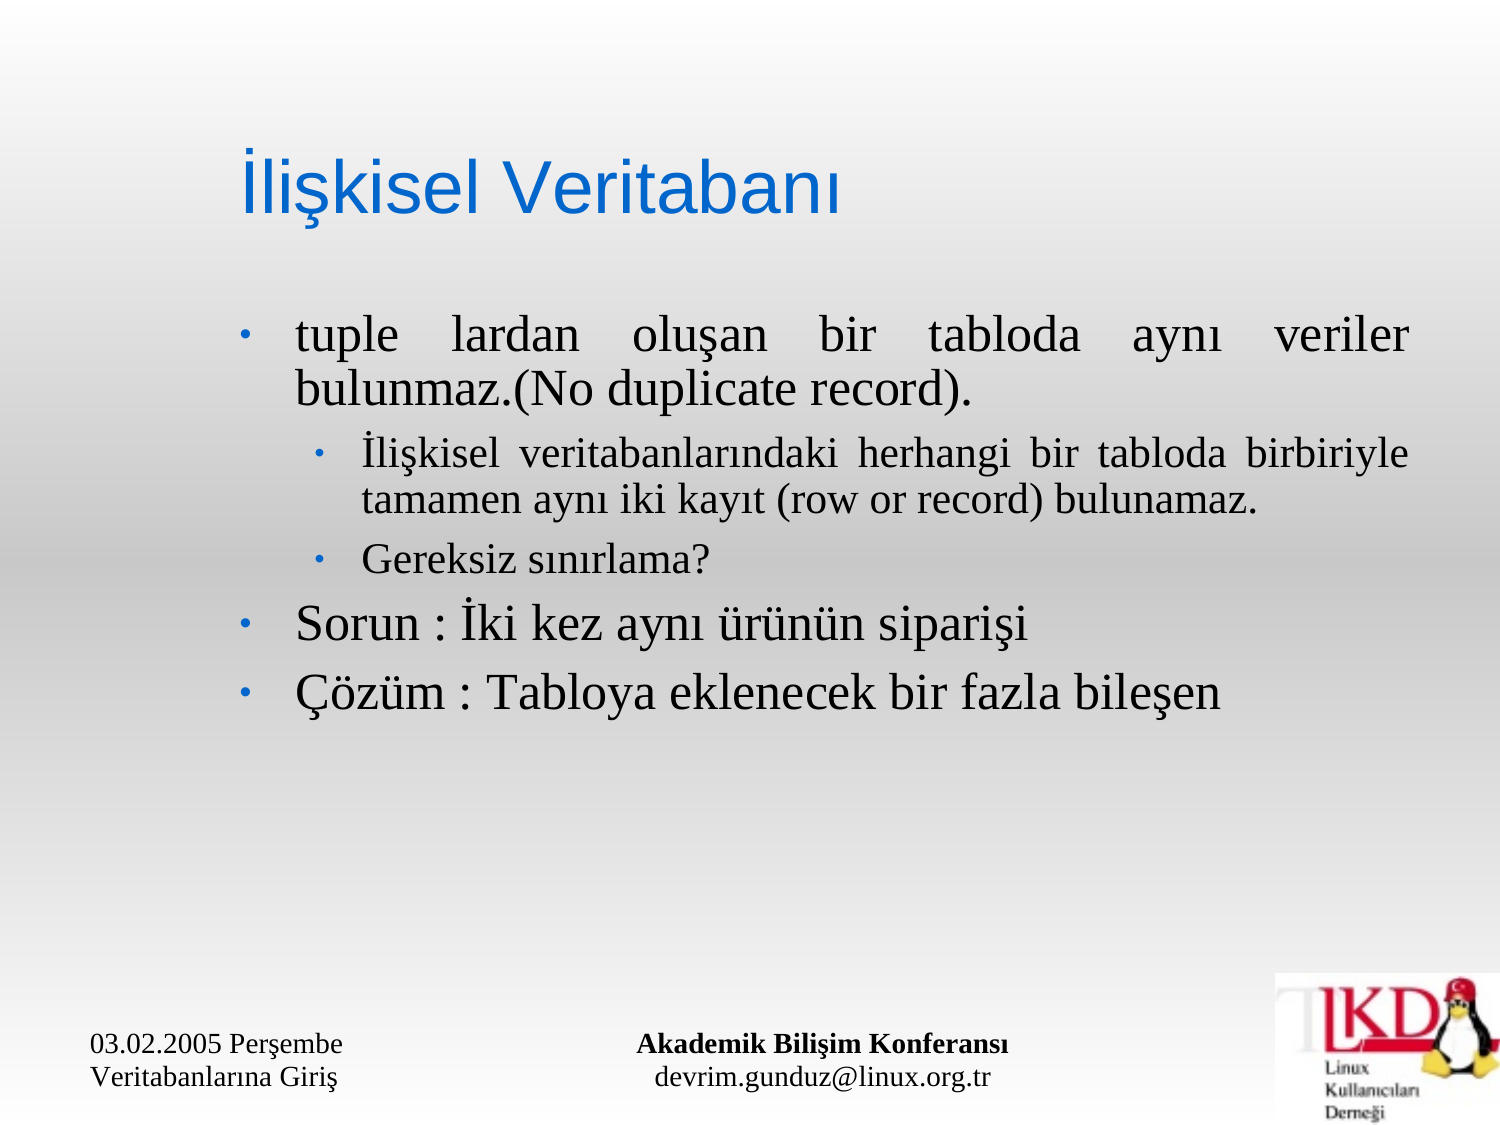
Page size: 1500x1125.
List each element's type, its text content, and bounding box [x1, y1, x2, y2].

picture [1275, 973, 1500, 1125]
list tuple lardan oluşan bir tabloda aynı veriler bulunmaz.(No duplicate record). İlişkisel veritabanlarındaki herhangi bir tabloda birbiriyle tamamen aynı iki kayıt (row or record) bulunamaz. Gereksiz sınırlama? Sorun : İki kez aynı ürünün siparişi Çözüm : Tabloya eklenecek bir fazla bileşen [224, 299, 1425, 975]
title İlişkisel Veritabanı [224, 49, 1425, 237]
